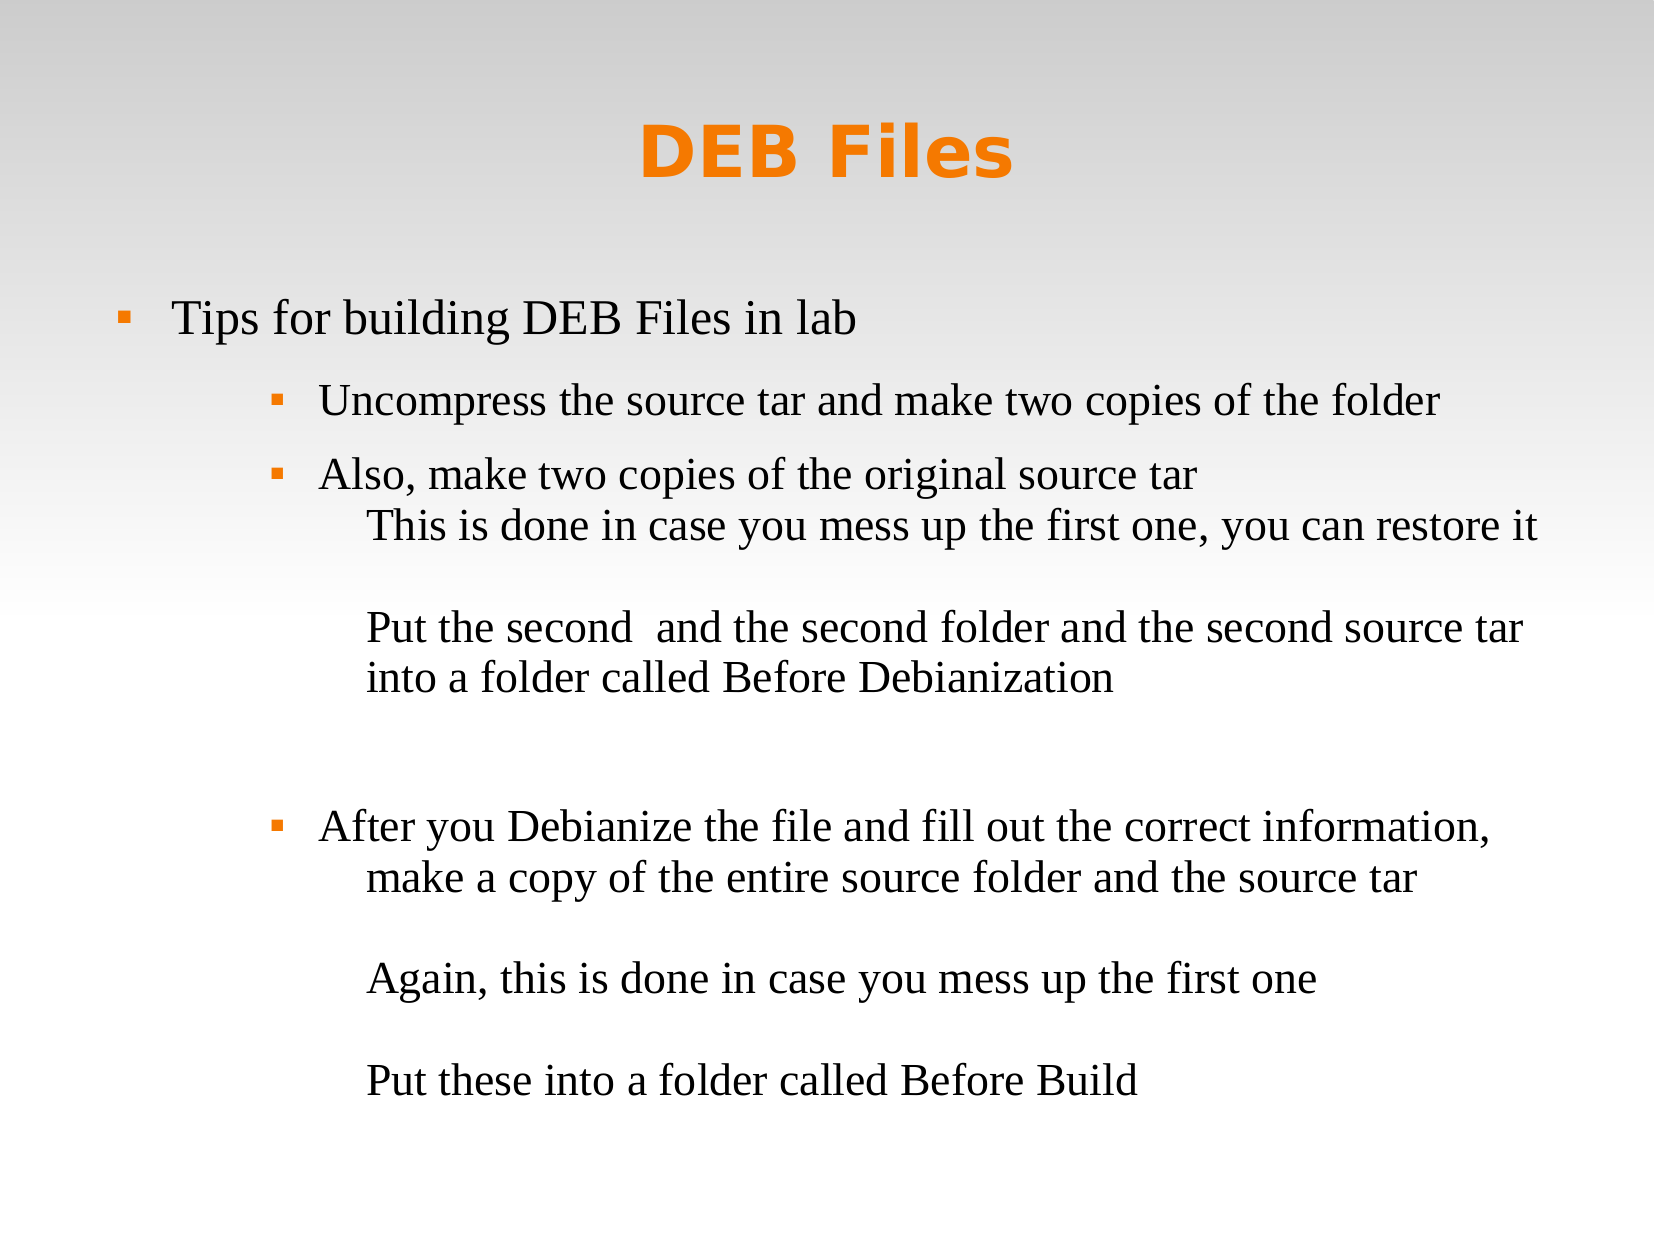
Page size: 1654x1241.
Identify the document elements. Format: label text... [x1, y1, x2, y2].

title DEB Files [82, 49, 1571, 257]
list Tips for building DEB Files in lab Uncompress the source tar and make two copies of the folder Also, make two copies of the original source tar This is done in case you mess up the first one, you can restore it Put the second and the second folder and the second source tar into a folder called Before Debianization After you Debianize the file and fill out the correct information, make a copy of the entire source folder and the source tar Again, this is done in case you mess up the first one Put these into a folder called Before Build [82, 290, 1571, 1241]
